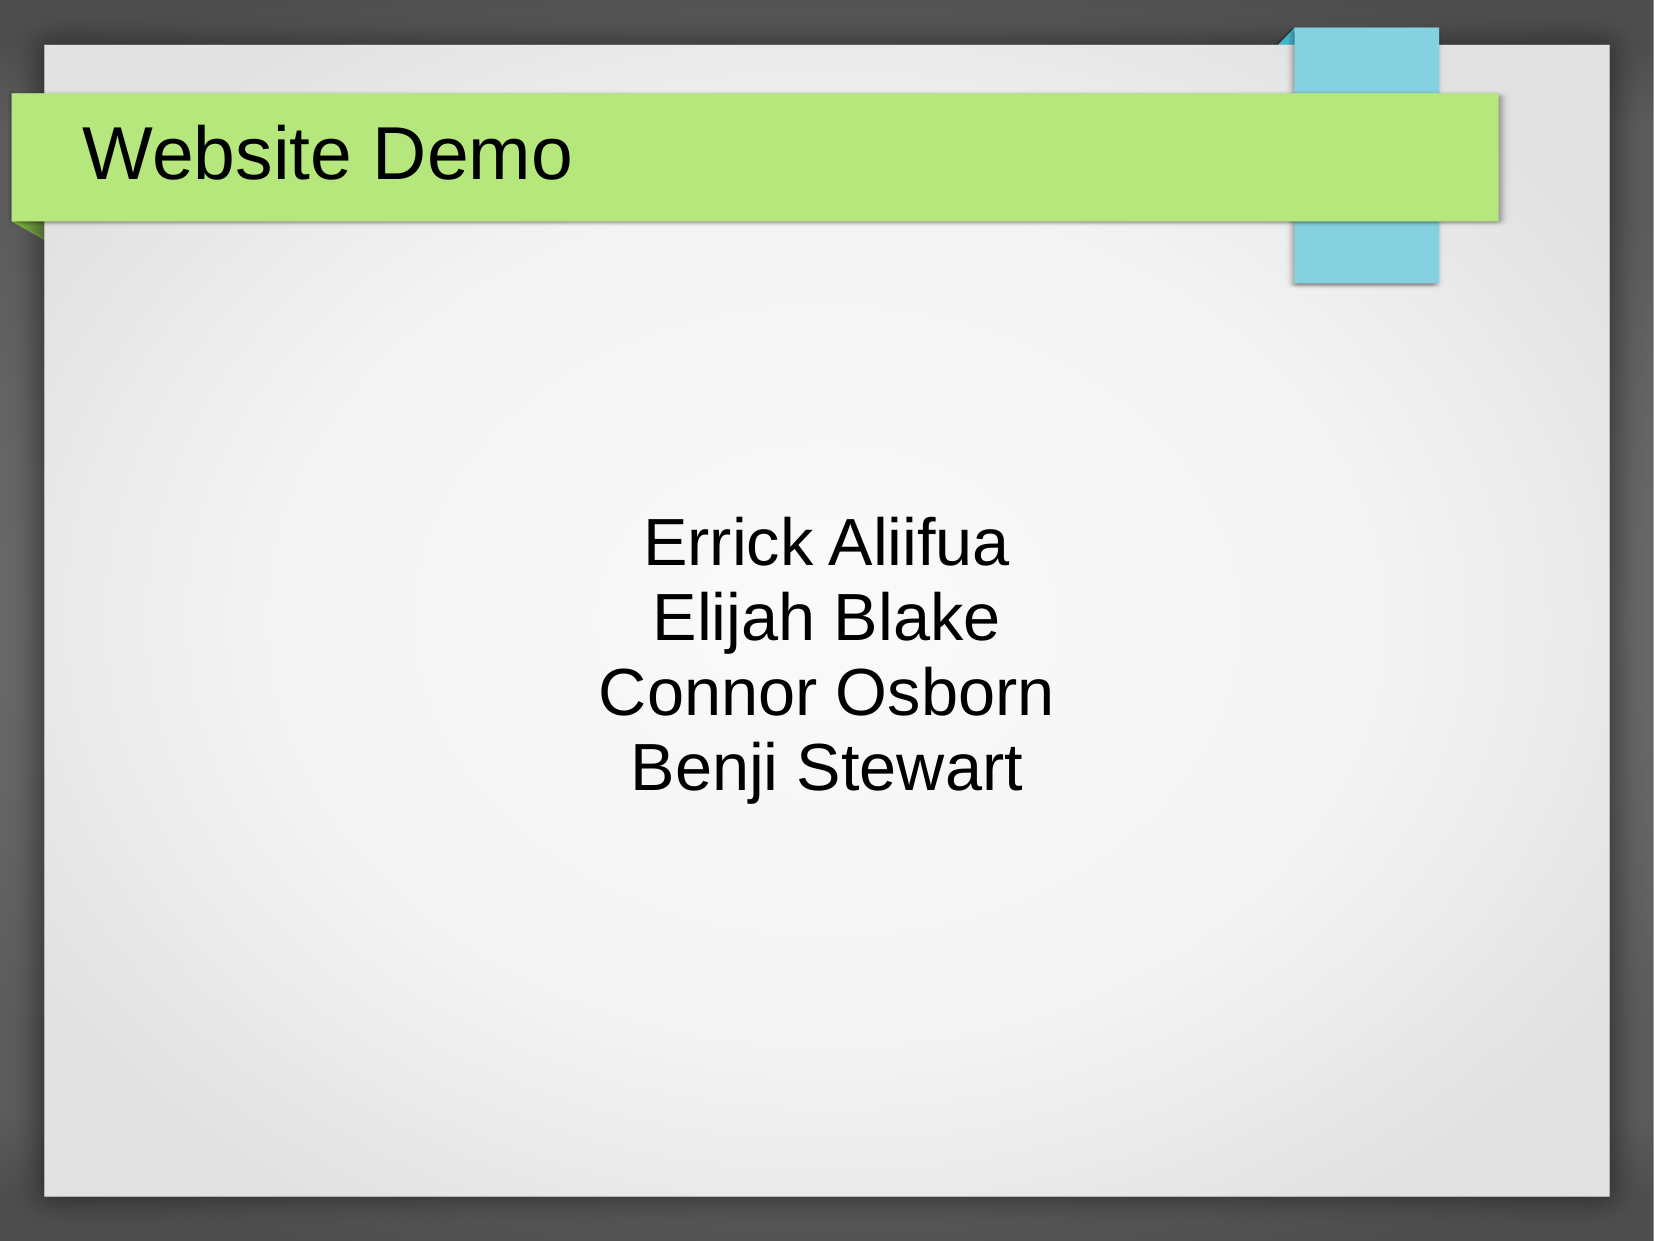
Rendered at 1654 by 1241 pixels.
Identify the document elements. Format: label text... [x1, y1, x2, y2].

subtitle Errick Aliifua Elijah Blake Connor Osborn Benji Stewart [82, 295, 1571, 1015]
title Website Demo [82, 94, 1264, 213]
picture [0, 0, 1654, 1241]
